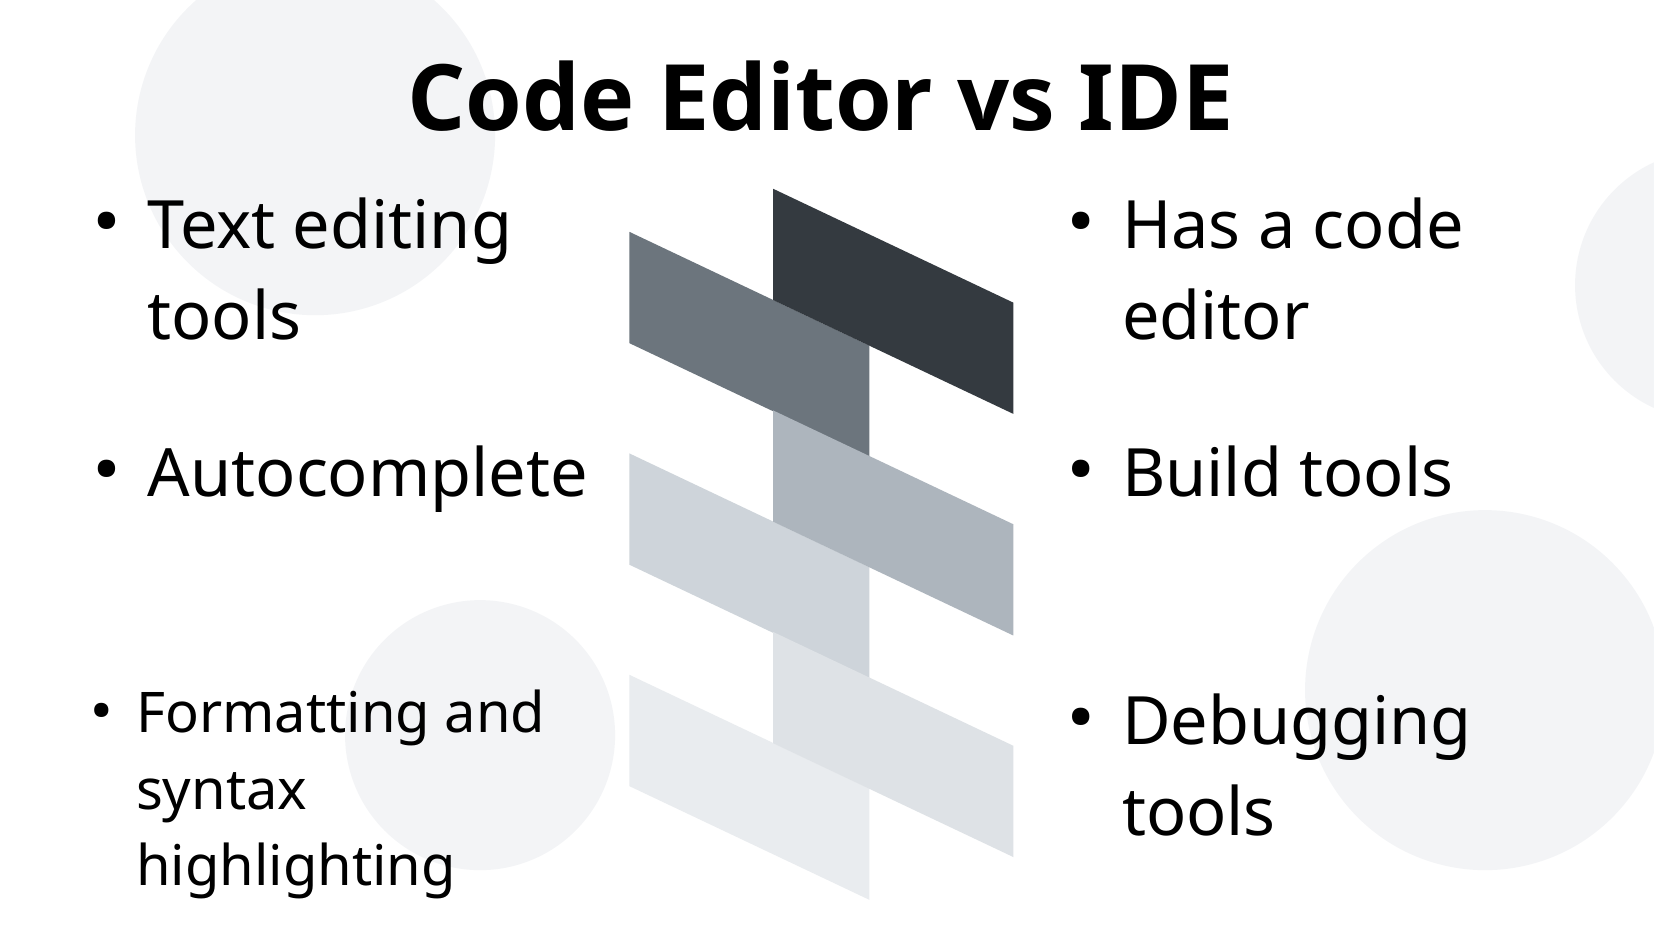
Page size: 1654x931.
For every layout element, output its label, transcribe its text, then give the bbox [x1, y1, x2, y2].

list Has a code editor [1051, 177, 1565, 408]
list Formatting and syntax highlighting [76, 673, 591, 904]
list Text editing tools [76, 177, 591, 408]
list Autocomplete [76, 425, 591, 656]
title Code Editor vs IDE [76, 17, 1565, 173]
list Build tools [1051, 425, 1565, 656]
list Debugging tools [1051, 673, 1565, 904]
